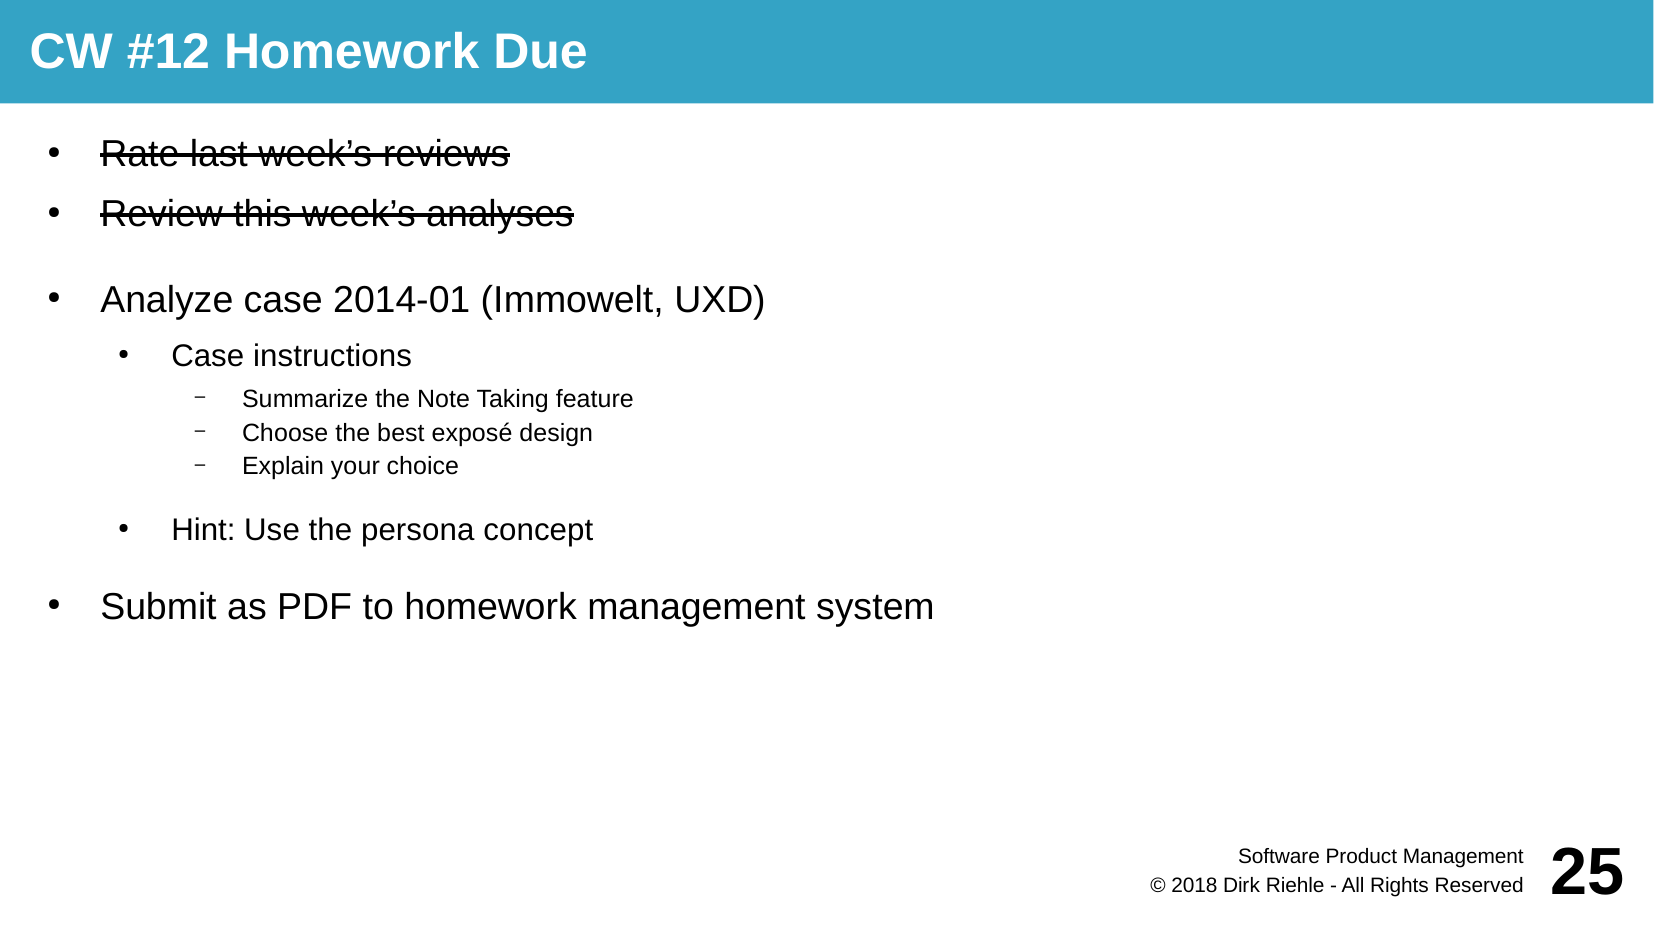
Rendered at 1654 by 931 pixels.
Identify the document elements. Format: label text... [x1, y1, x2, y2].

title CW #12 Homework Due [0, 0, 1654, 104]
list Rate last week’s reviews Review this week’s analyses Analyze case 2014-01 (Immowelt, UXD) Case instructions Summarize the Note Taking feature Choose the best exposé design Explain your choice Hint: Use the persona concept Submit as PDF to homework management system [29, 132, 1625, 798]
